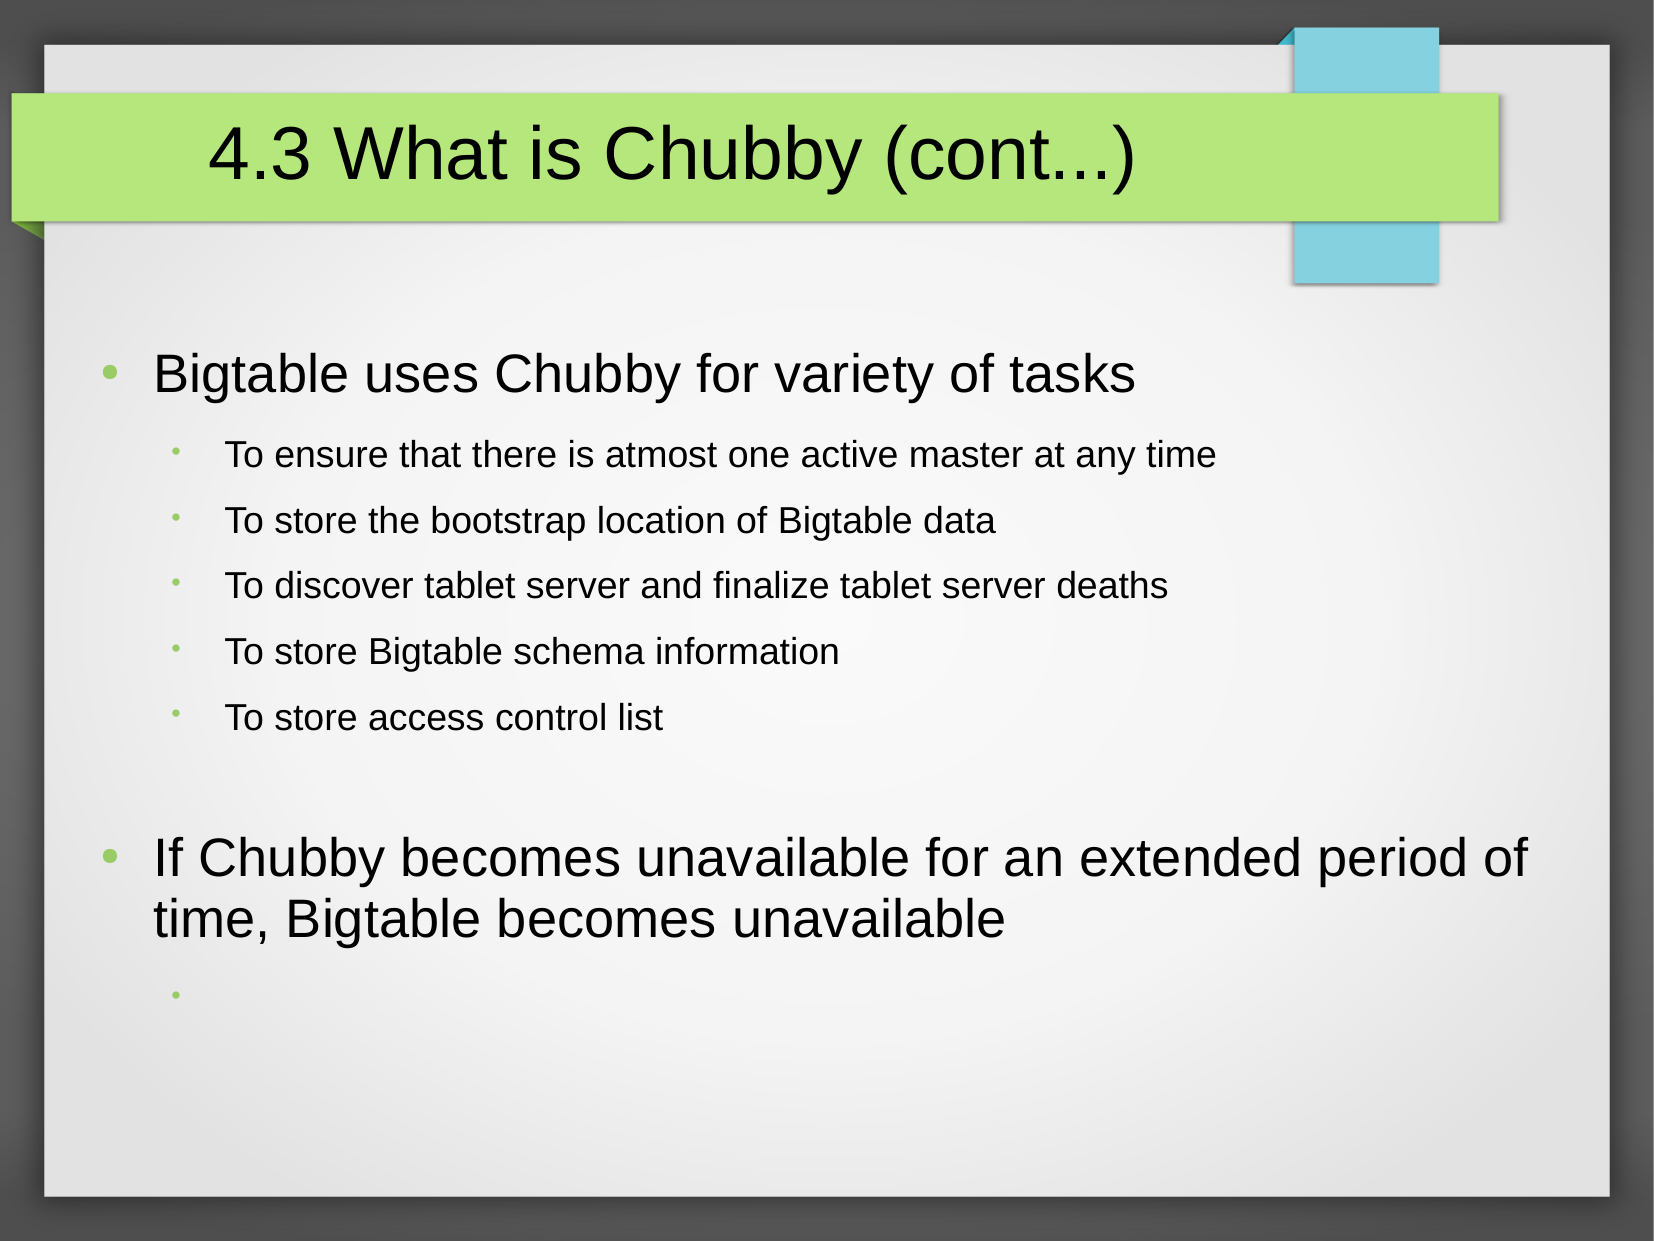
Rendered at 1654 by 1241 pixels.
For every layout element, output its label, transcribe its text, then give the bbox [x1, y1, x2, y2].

title 4.3 What is Chubby (cont...) [82, 94, 1264, 213]
list Bigtable uses Chubby for variety of tasks To ensure that there is atmost one active master at any time To store the bootstrap location of Bigtable data To discover tablet server and finalize tablet server deaths To store Bigtable schema information To store access control list If Chubby becomes unavailable for an extended period of time, Bigtable becomes unavailable [82, 343, 1571, 1063]
picture [0, 0, 1654, 1241]
